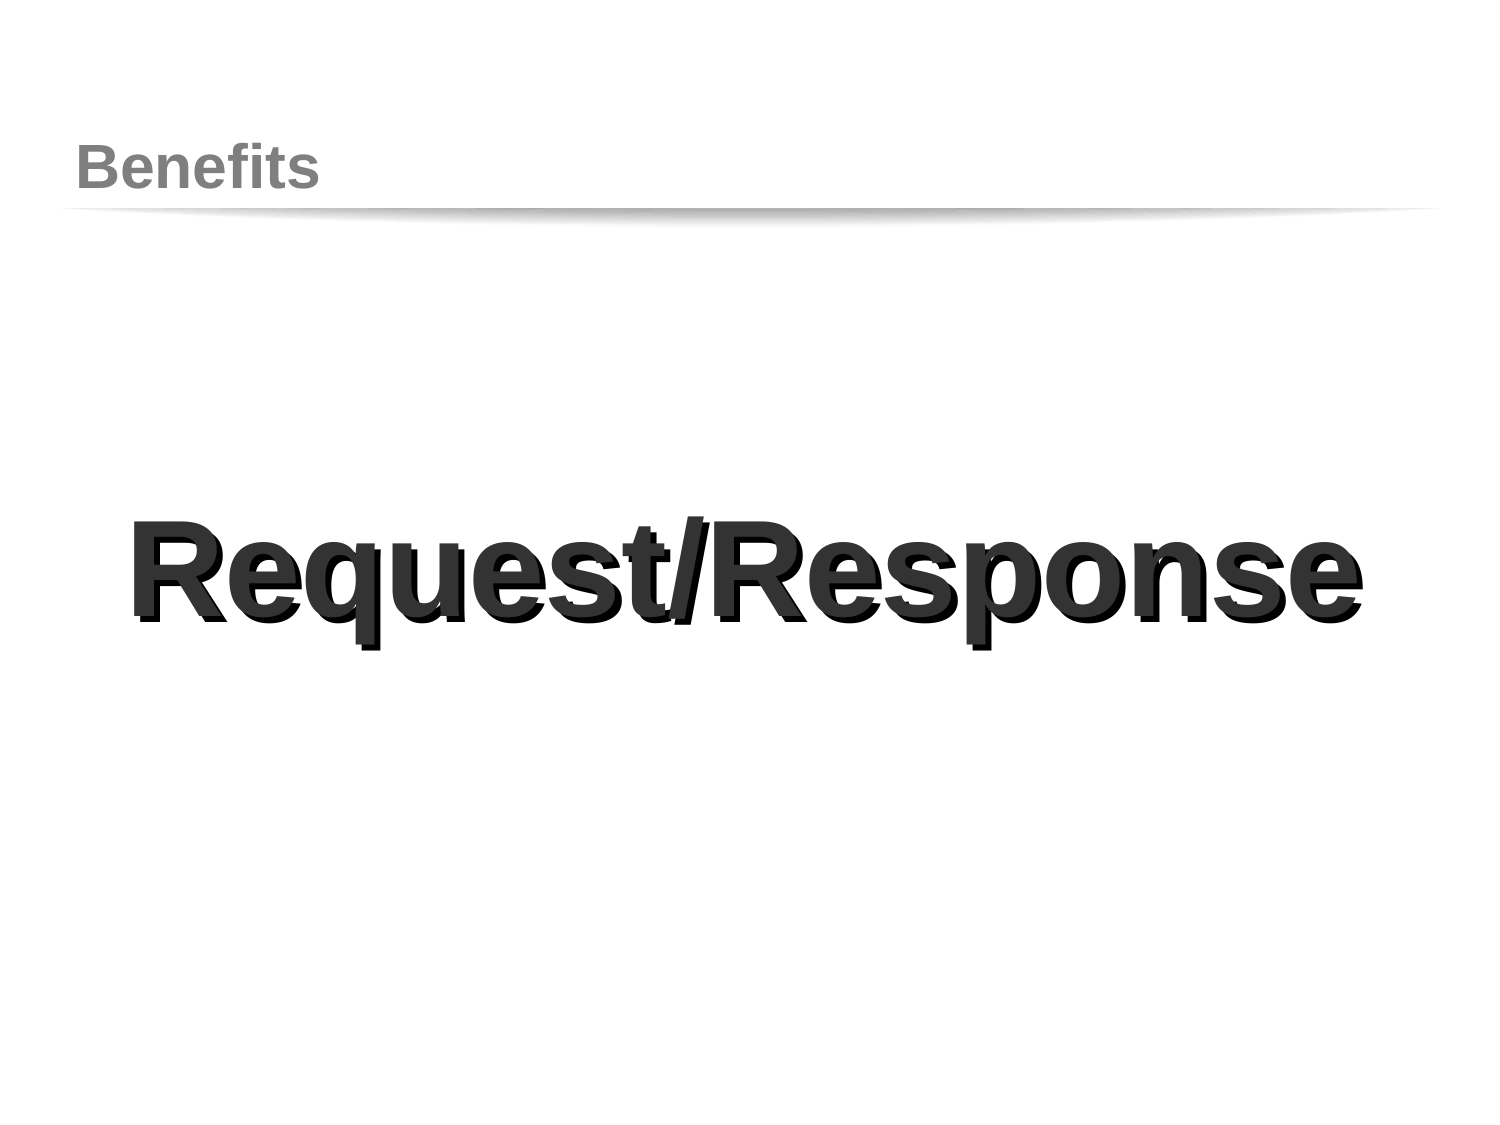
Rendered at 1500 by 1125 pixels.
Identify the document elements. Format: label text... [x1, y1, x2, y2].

title Benefits [75, 71, 1426, 203]
text_box Request/Response [125, 479, 1375, 646]
